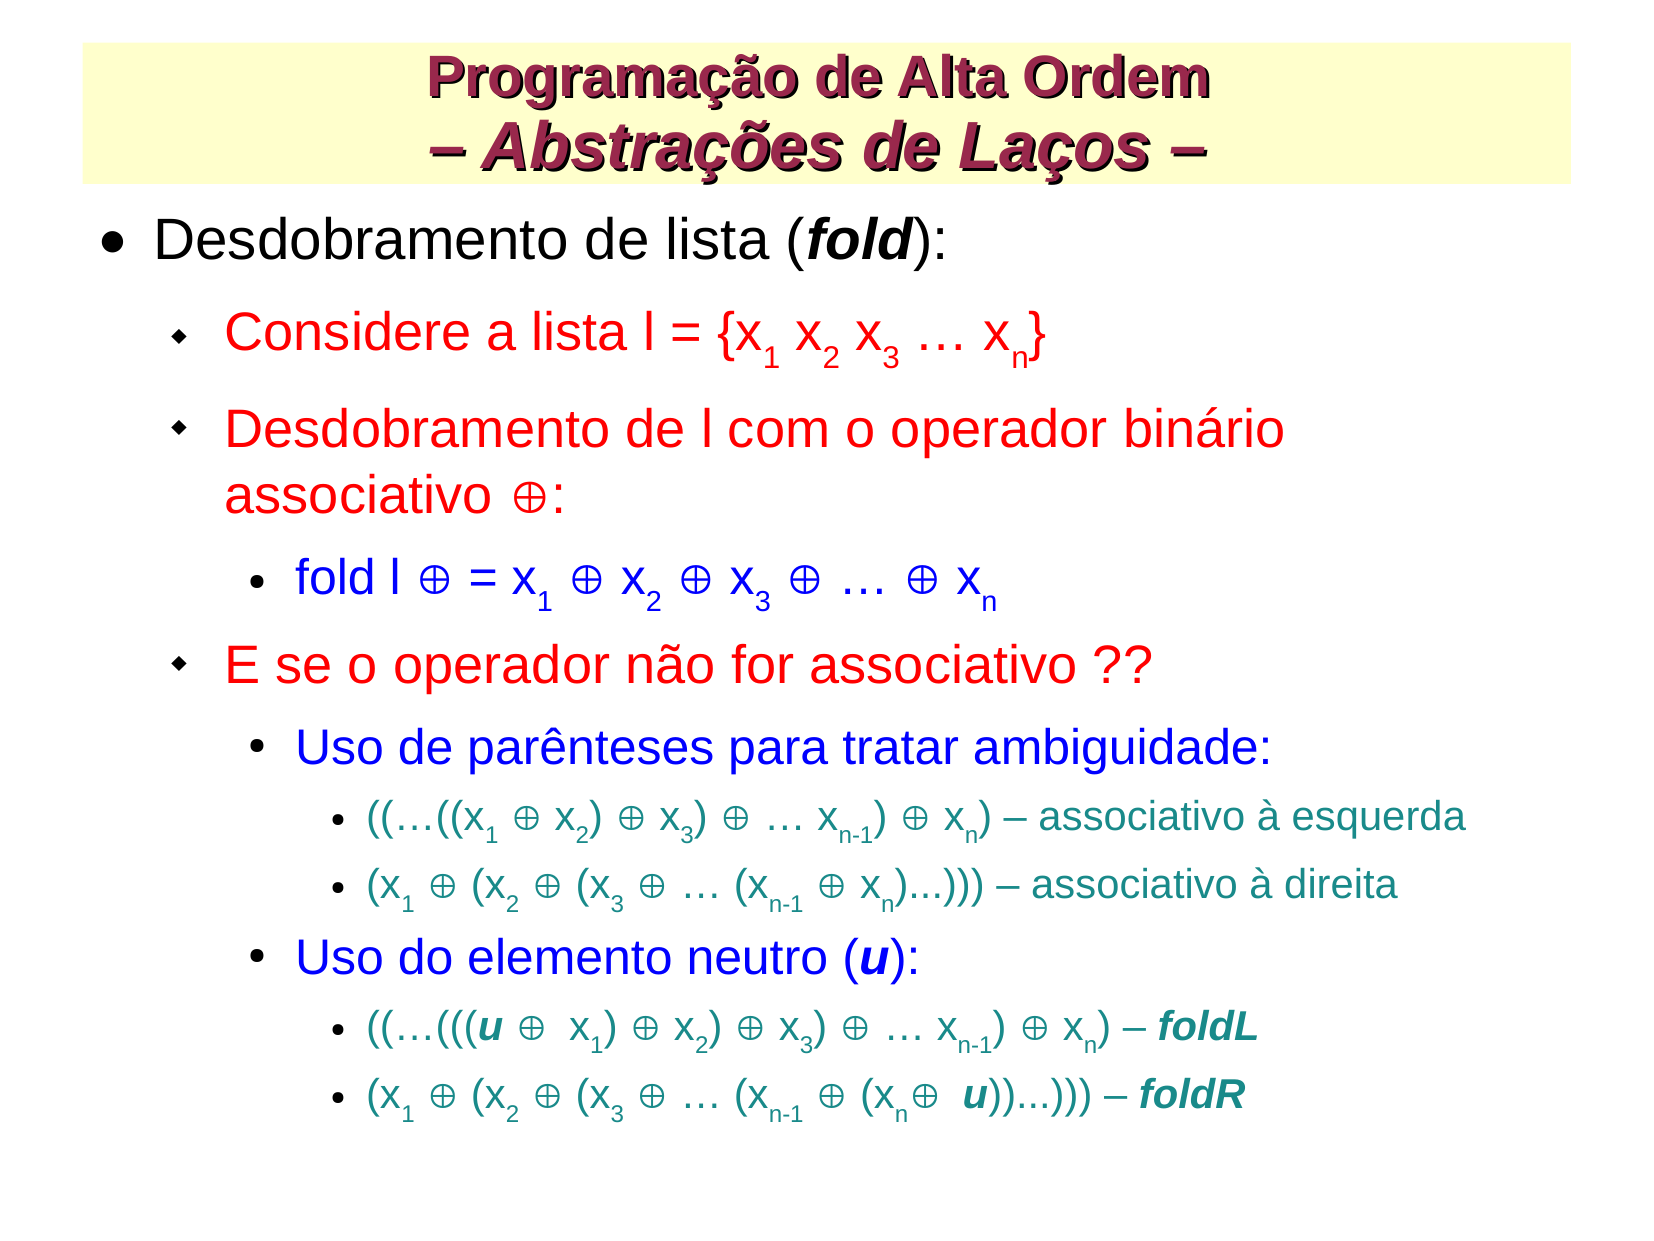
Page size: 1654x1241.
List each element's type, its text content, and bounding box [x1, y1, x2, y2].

list Desdobramento de lista (fold): Considere a lista l = {x1 x2 x3 … xn} Desdobramento de l com o operador binário associativo : fold l  = x1  x2  x3  …  xn E se o operador não for associativo ?? Uso de parênteses para tratar ambiguidade: ((…((x1  x2)  x3)  … xn-1)  xn) – associativo à esquerda (x1  (x2  (x3  … (xn-1  xn)...))) – associativo à direita Uso do elemento neutro (u): ((…(((u  x1)  x2)  x3)  … xn-1)  xn) – foldL (x1  (x2  (x3  … (xn-1  (xn u))...))) – foldR [82, 206, 1571, 1159]
title Programação de Alta Ordem – Abstrações de Laços – [82, 42, 1571, 184]
